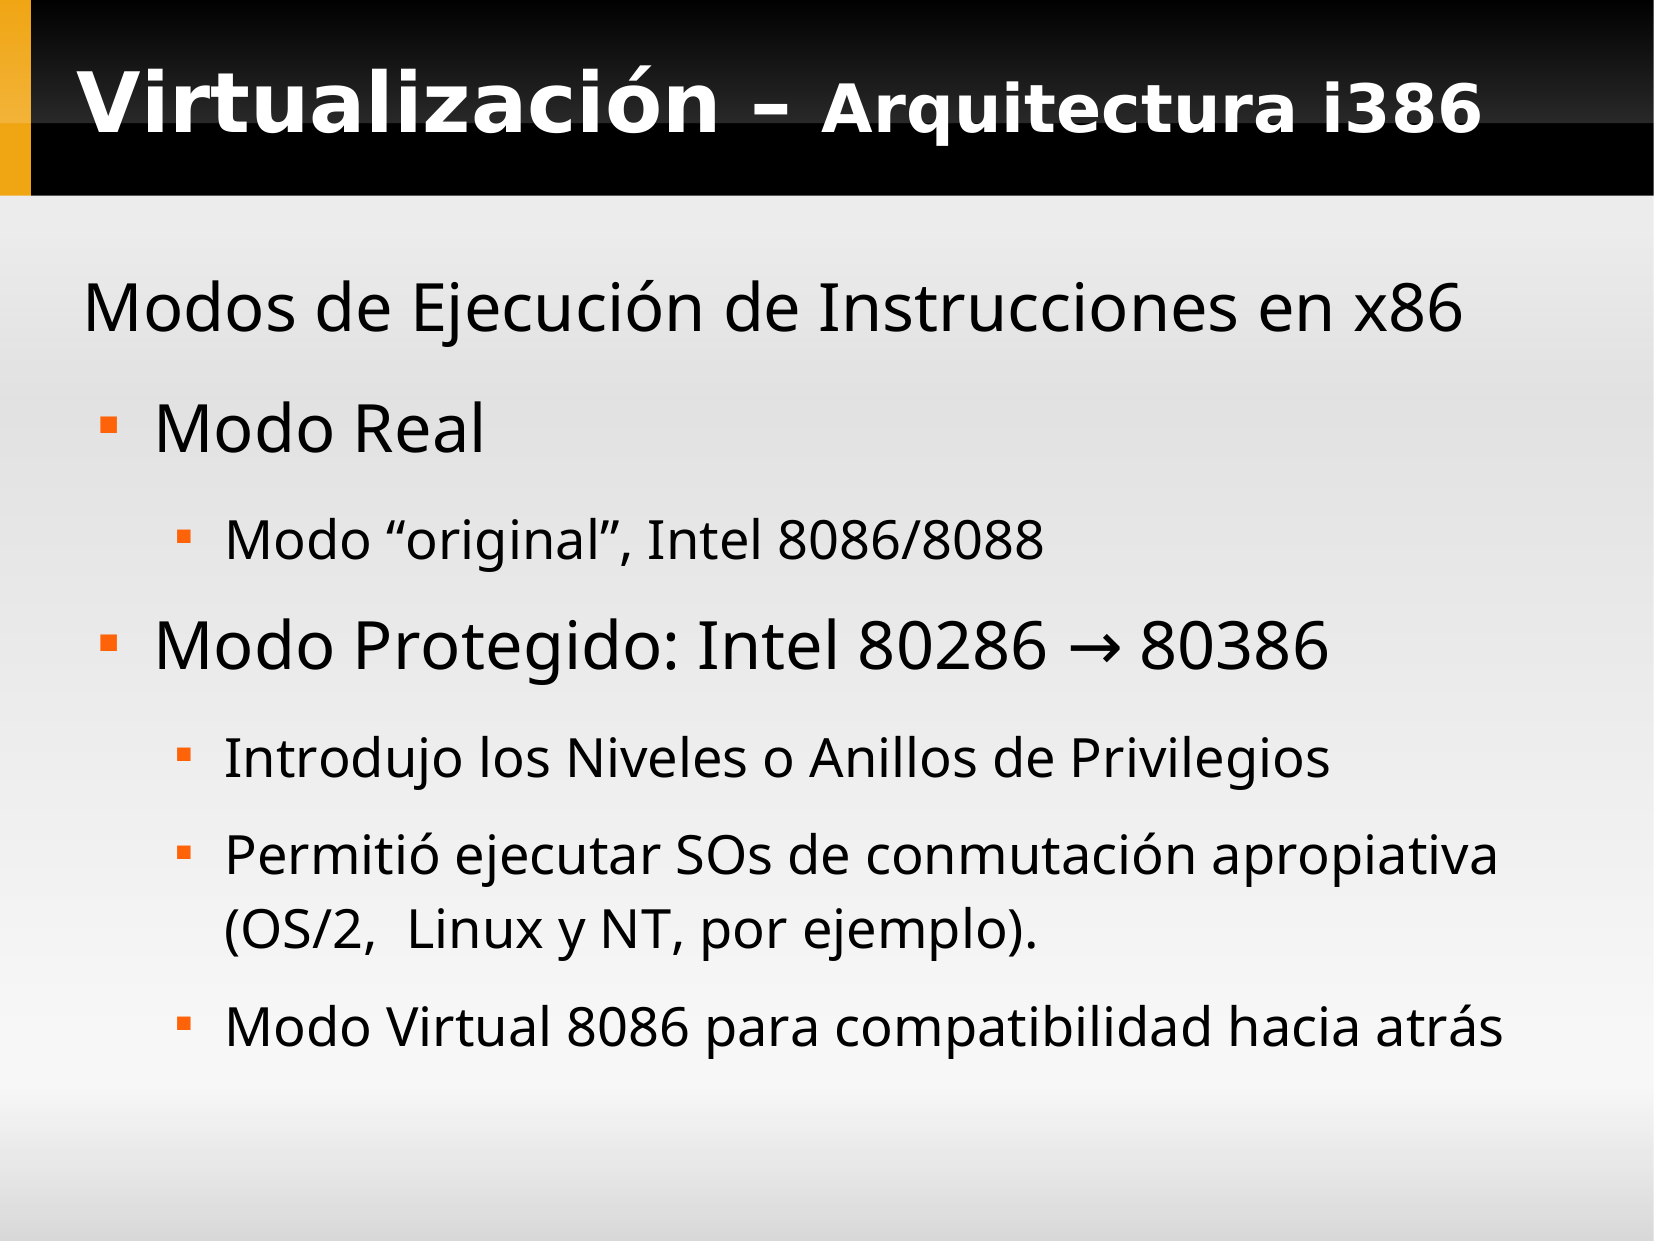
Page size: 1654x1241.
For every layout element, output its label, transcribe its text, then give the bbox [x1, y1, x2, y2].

title Virtualización – Arquitectura i386 [76, 0, 1565, 208]
picture [0, 0, 1654, 1241]
list Modos de Ejecución de Instrucciones en x86 Modo Real Modo “original”, Intel 8086/8088 Modo Protegido: Intel 80286 → 80386 Introdujo los Niveles o Anillos de Privilegios Permitió ejecutar SOs de conmutación apropiativa (OS/2, Linux y NT, por ejemplo). Modo Virtual 8086 para compatibilidad hacia atrás [82, 260, 1625, 1065]
